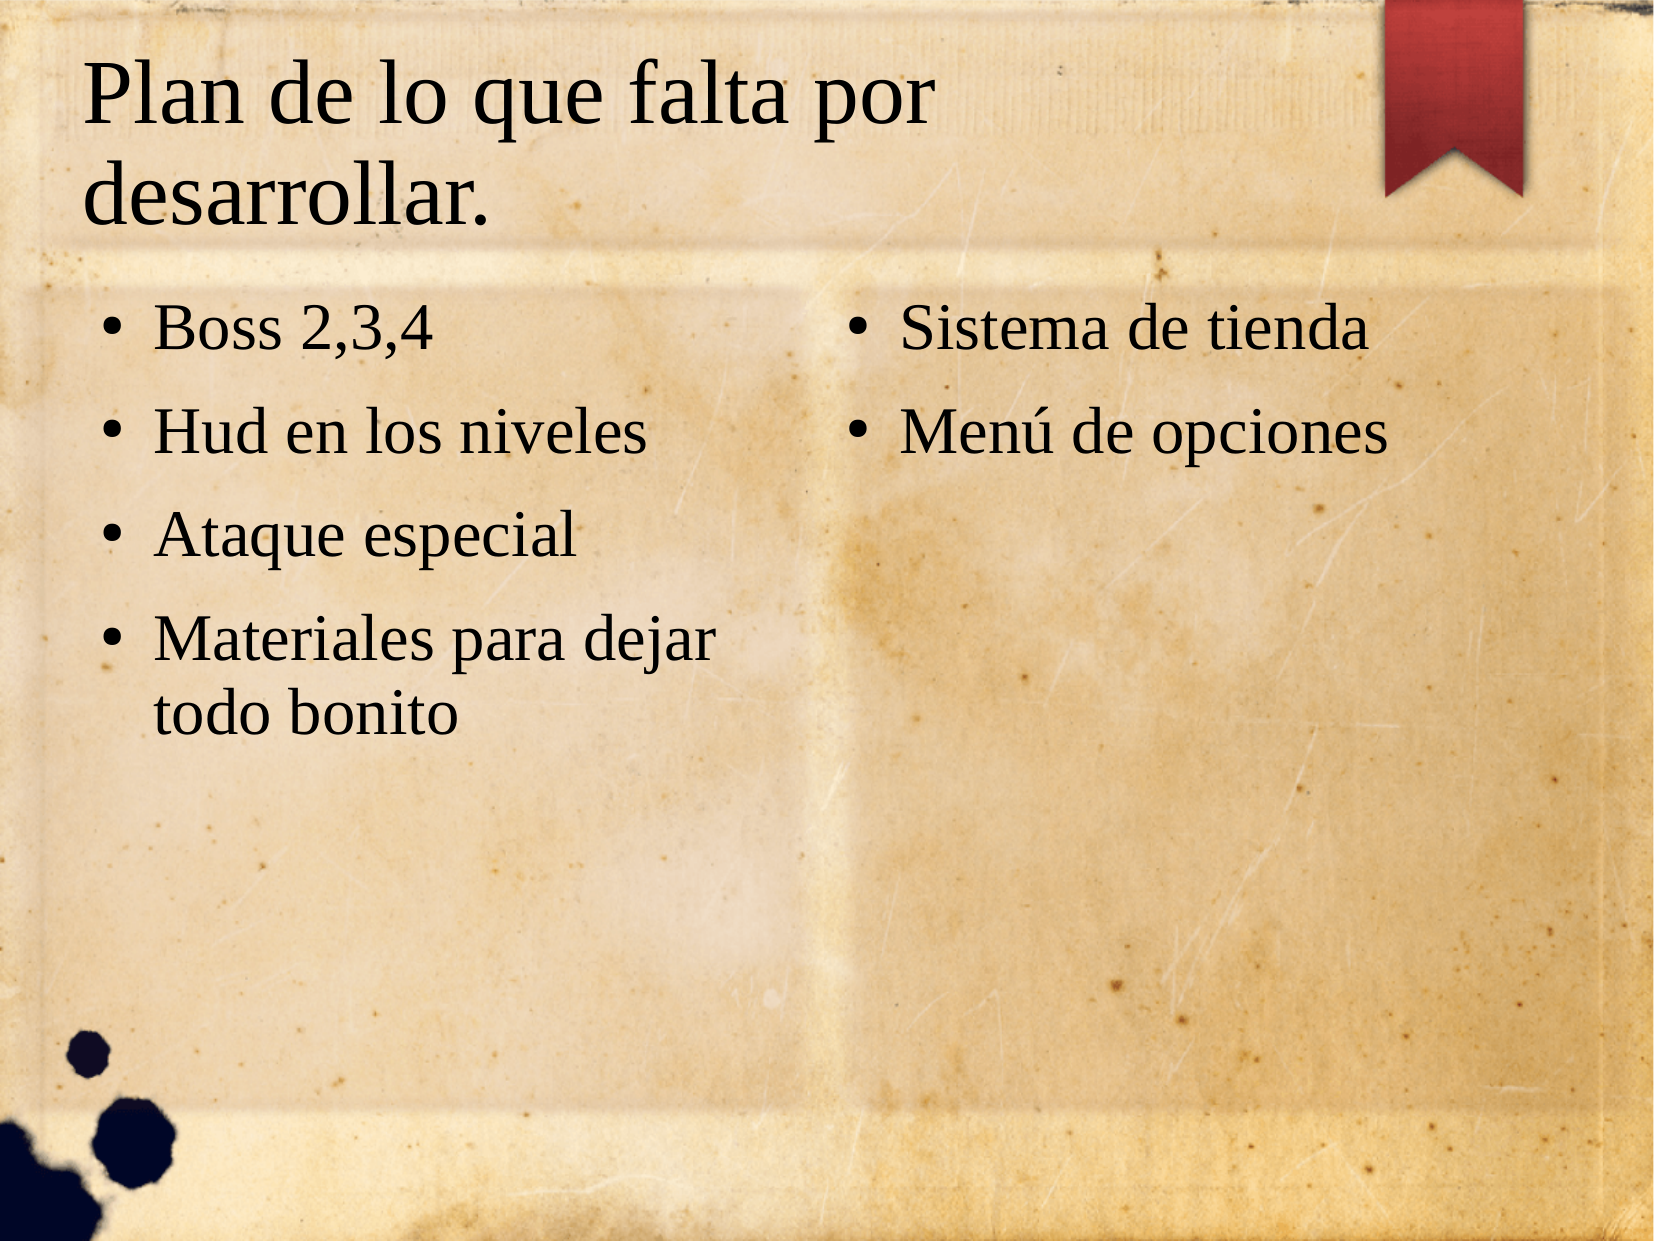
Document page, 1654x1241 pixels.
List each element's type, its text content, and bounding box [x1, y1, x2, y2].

picture [0, 0, 1654, 1241]
list Sistema de tienda Menú de opciones [828, 290, 1539, 1010]
list Boss 2,3,4 Hud en los niveles Ataque especial Materiales para dejar todo bonito [82, 290, 793, 1010]
title Plan de lo que falta por desarrollar. [82, 41, 1347, 245]
